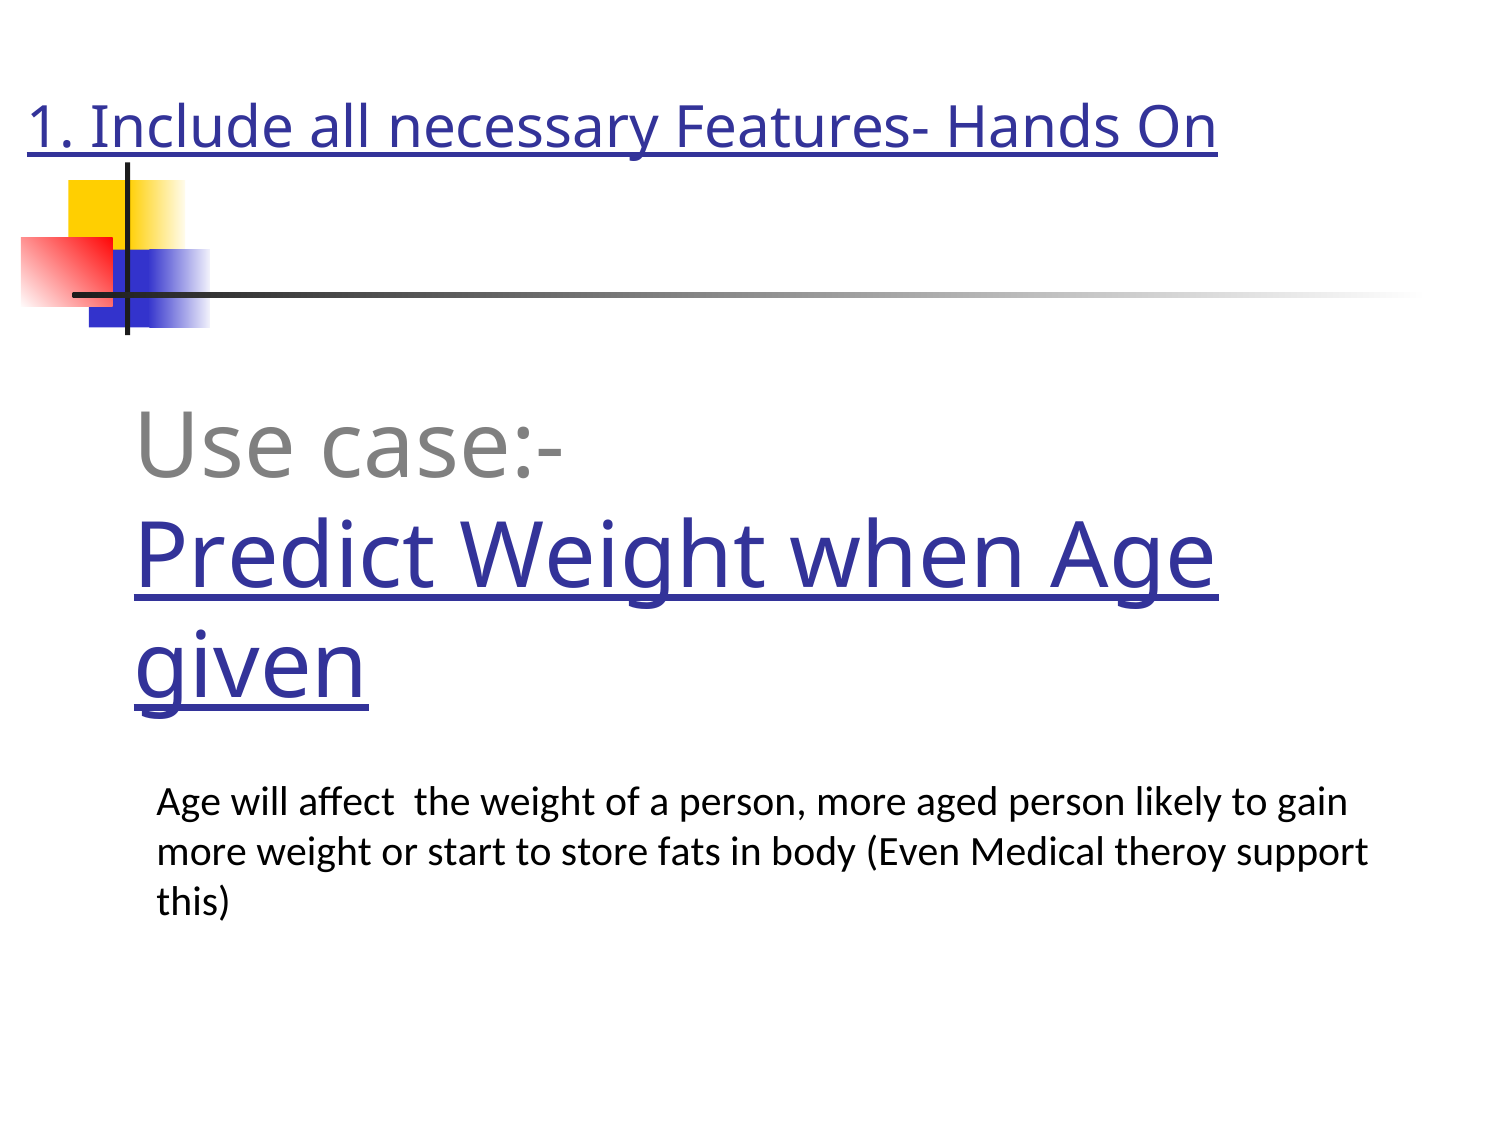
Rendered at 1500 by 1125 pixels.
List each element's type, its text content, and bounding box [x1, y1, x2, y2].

list Age will affect the weight of a person, more aged person likely to gain more weight or start to store fats in body (Even Medical theroy support this) [141, 765, 1417, 1125]
title Use case:- Predict Weight when Age given [118, 377, 1394, 724]
title 1. Include all necessary Features- Hands On [11, 11, 1500, 168]
